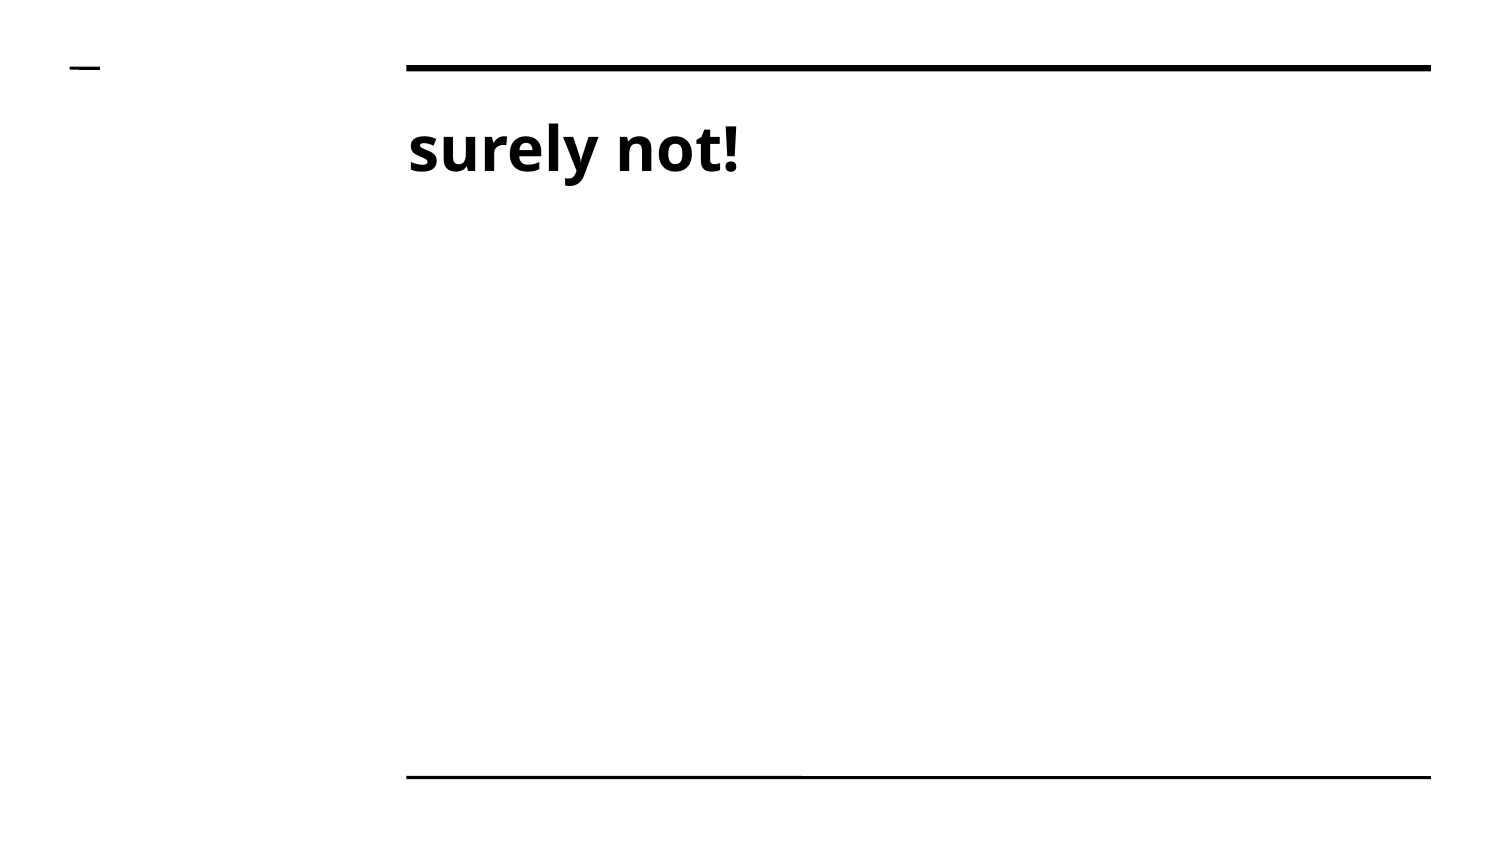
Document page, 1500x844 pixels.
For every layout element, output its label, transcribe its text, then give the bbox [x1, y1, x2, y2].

title surely not! [393, 94, 1431, 199]
